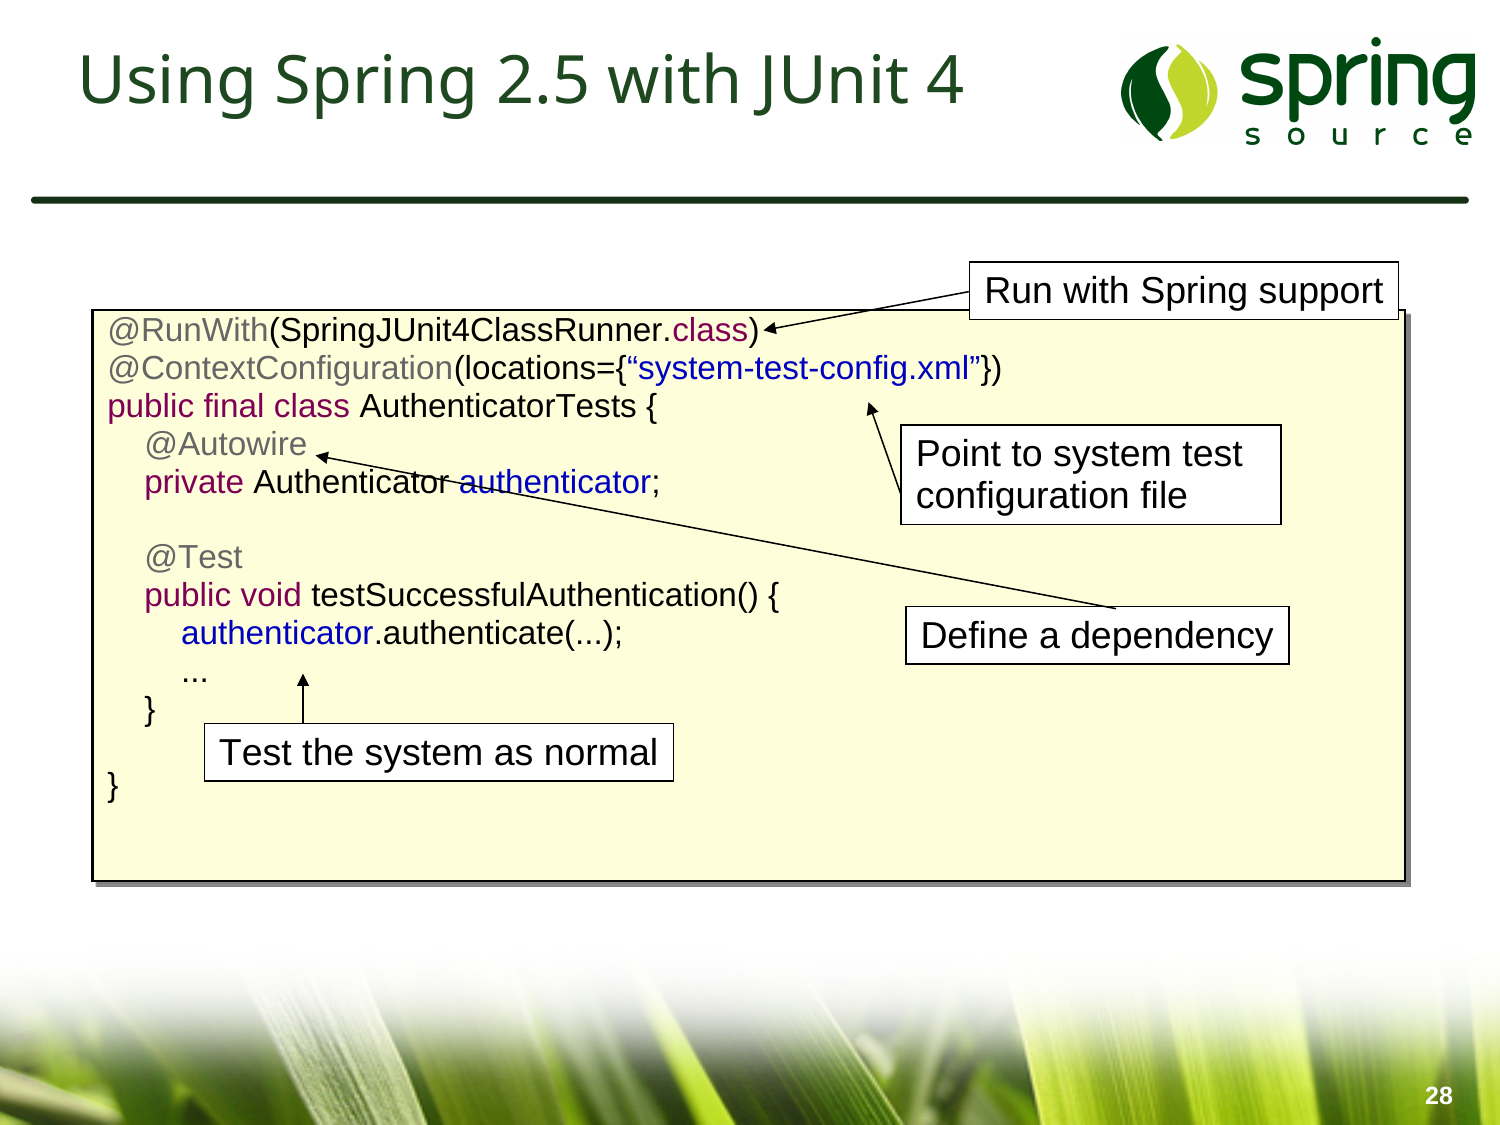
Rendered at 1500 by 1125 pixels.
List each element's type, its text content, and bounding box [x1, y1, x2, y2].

picture [1413, 37, 1475, 145]
text_box Test the system as normal [204, 723, 674, 782]
picture [0, 944, 1500, 1125]
text_box Define a dependency [905, 606, 1289, 665]
text_box Point to system test configuration file [901, 425, 1282, 525]
text_box Run with Spring support [969, 261, 1399, 320]
title Using Spring 2.5 with JUnit 4 [62, 24, 1413, 213]
list @RunWith(SpringJUnit4ClassRunner.class) @ContextConfiguration(locations={“system-test-config.xml”}) public final class AuthenticatorTests { @Autowire private Authenticator authenticator; @Test public void testSuccessfulAuthentication() { authenticator.authenticate(...); ... } } [92, 310, 1405, 881]
